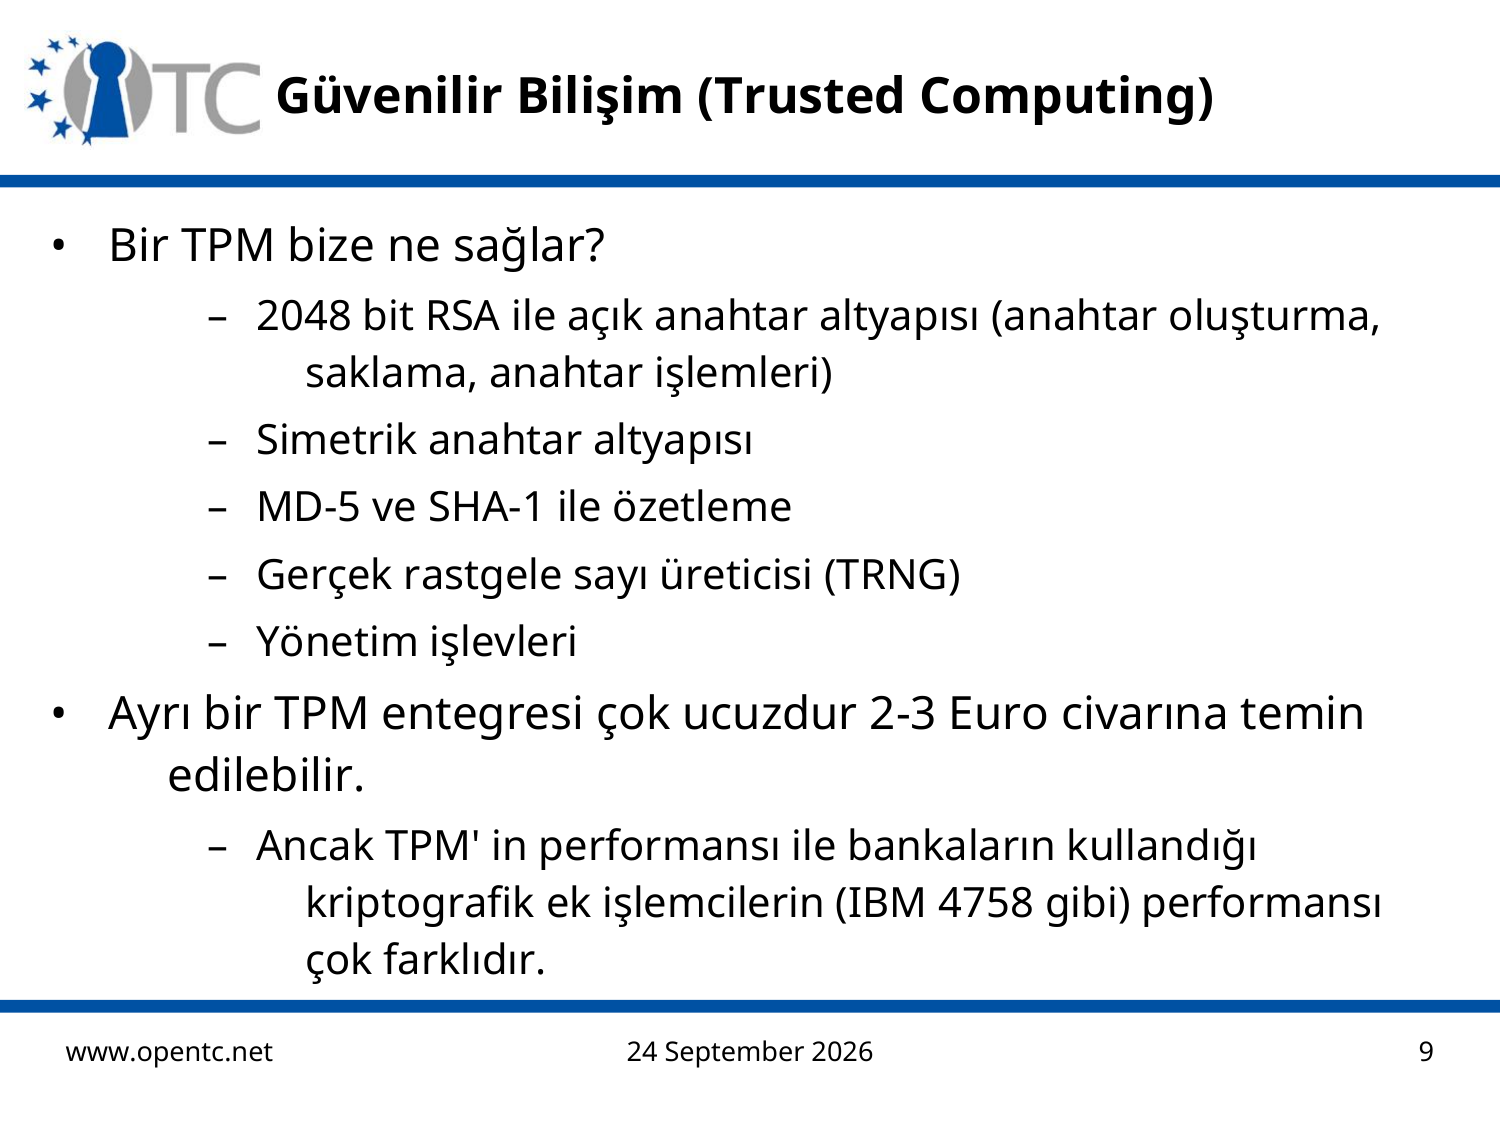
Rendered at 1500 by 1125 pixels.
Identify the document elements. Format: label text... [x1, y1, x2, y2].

picture [24, 30, 263, 150]
title Güvenilir Bilişim (Trusted Computing) [275, 7, 1450, 181]
list Bir TPM bize ne sağlar? 2048 bit RSA ile açık anahtar altyapısı (anahtar oluşturma, saklama, anahtar işlemleri) Simetrik anahtar altyapısı MD-5 ve SHA-1 ile özetleme Gerçek rastgele sayı üreticisi (TRNG) Yönetim işlevleri Ayrı bir TPM entegresi çok ucuzdur 2-3 Euro civarına temin edilebilir. Ancak TPM' in performansı ile bankaların kullandığı kriptografik ek işlemcilerin (IBM 4758 gibi) performansı çok farklıdır. [50, 212, 1450, 888]
